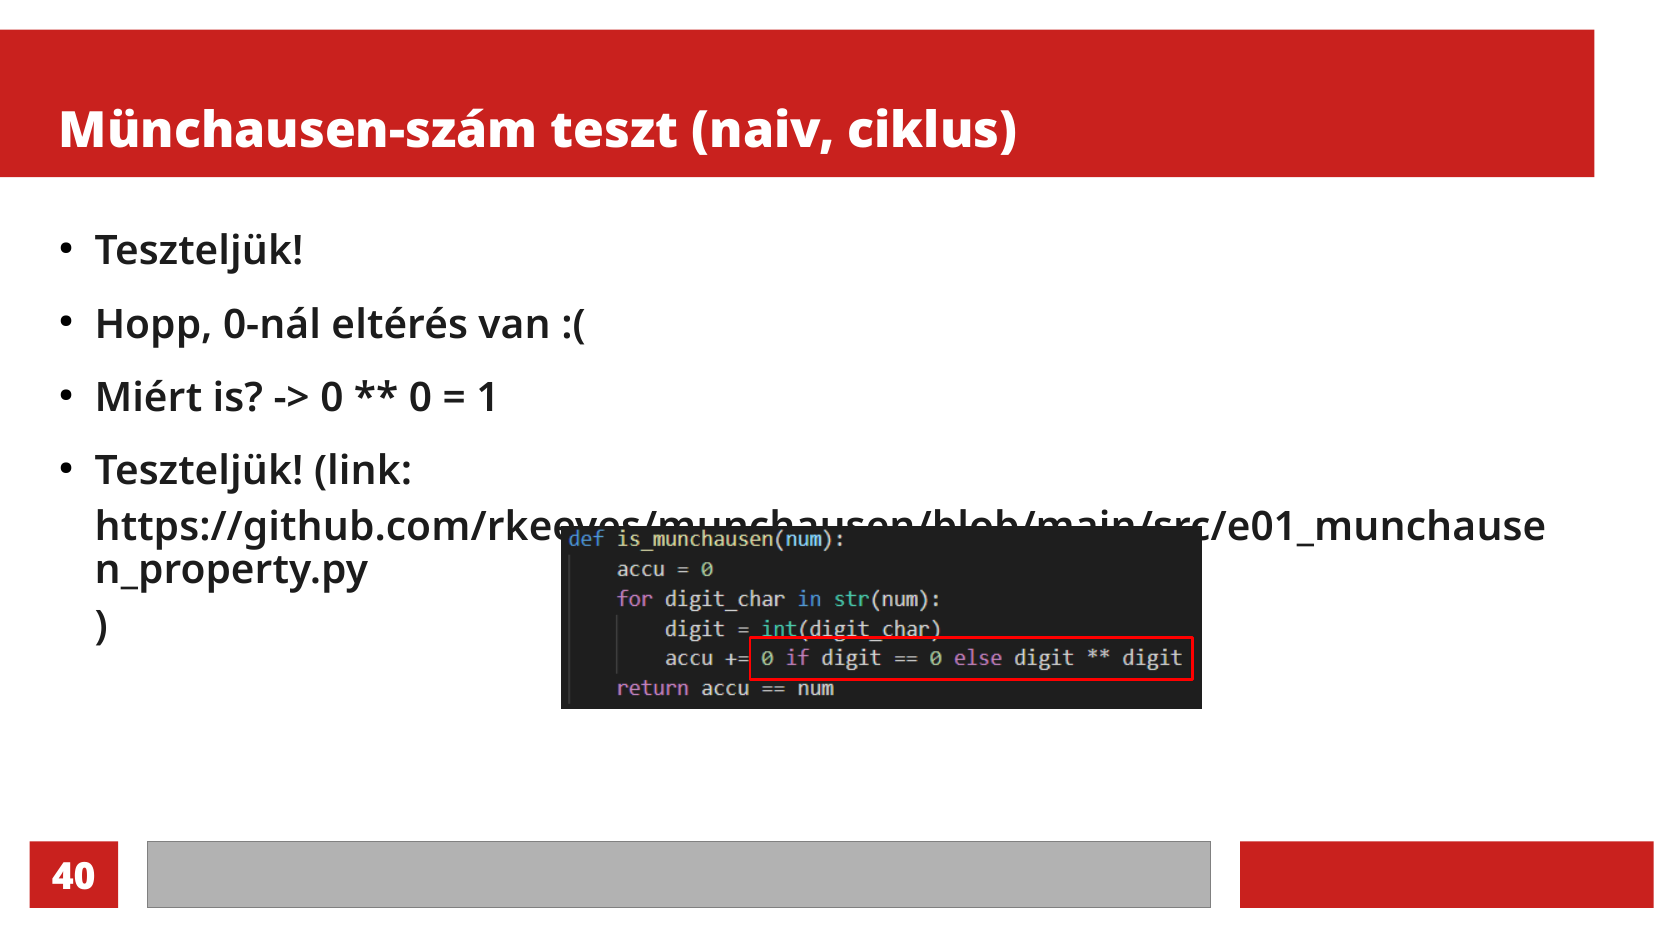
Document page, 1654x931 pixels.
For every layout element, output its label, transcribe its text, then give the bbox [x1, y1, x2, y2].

picture [561, 526, 1202, 709]
list Teszteljük! Hopp, 0-nál eltérés van :( Miért is? -> 0 ** 0 = 1 Teszteljük! (link: https://github.com/rkeeves/munchausen/blob/main/src/e01_munchausen_property.py) [59, 221, 1565, 621]
title Münchausen-szám teszt (naiv, ciklus) [59, 44, 1595, 163]
